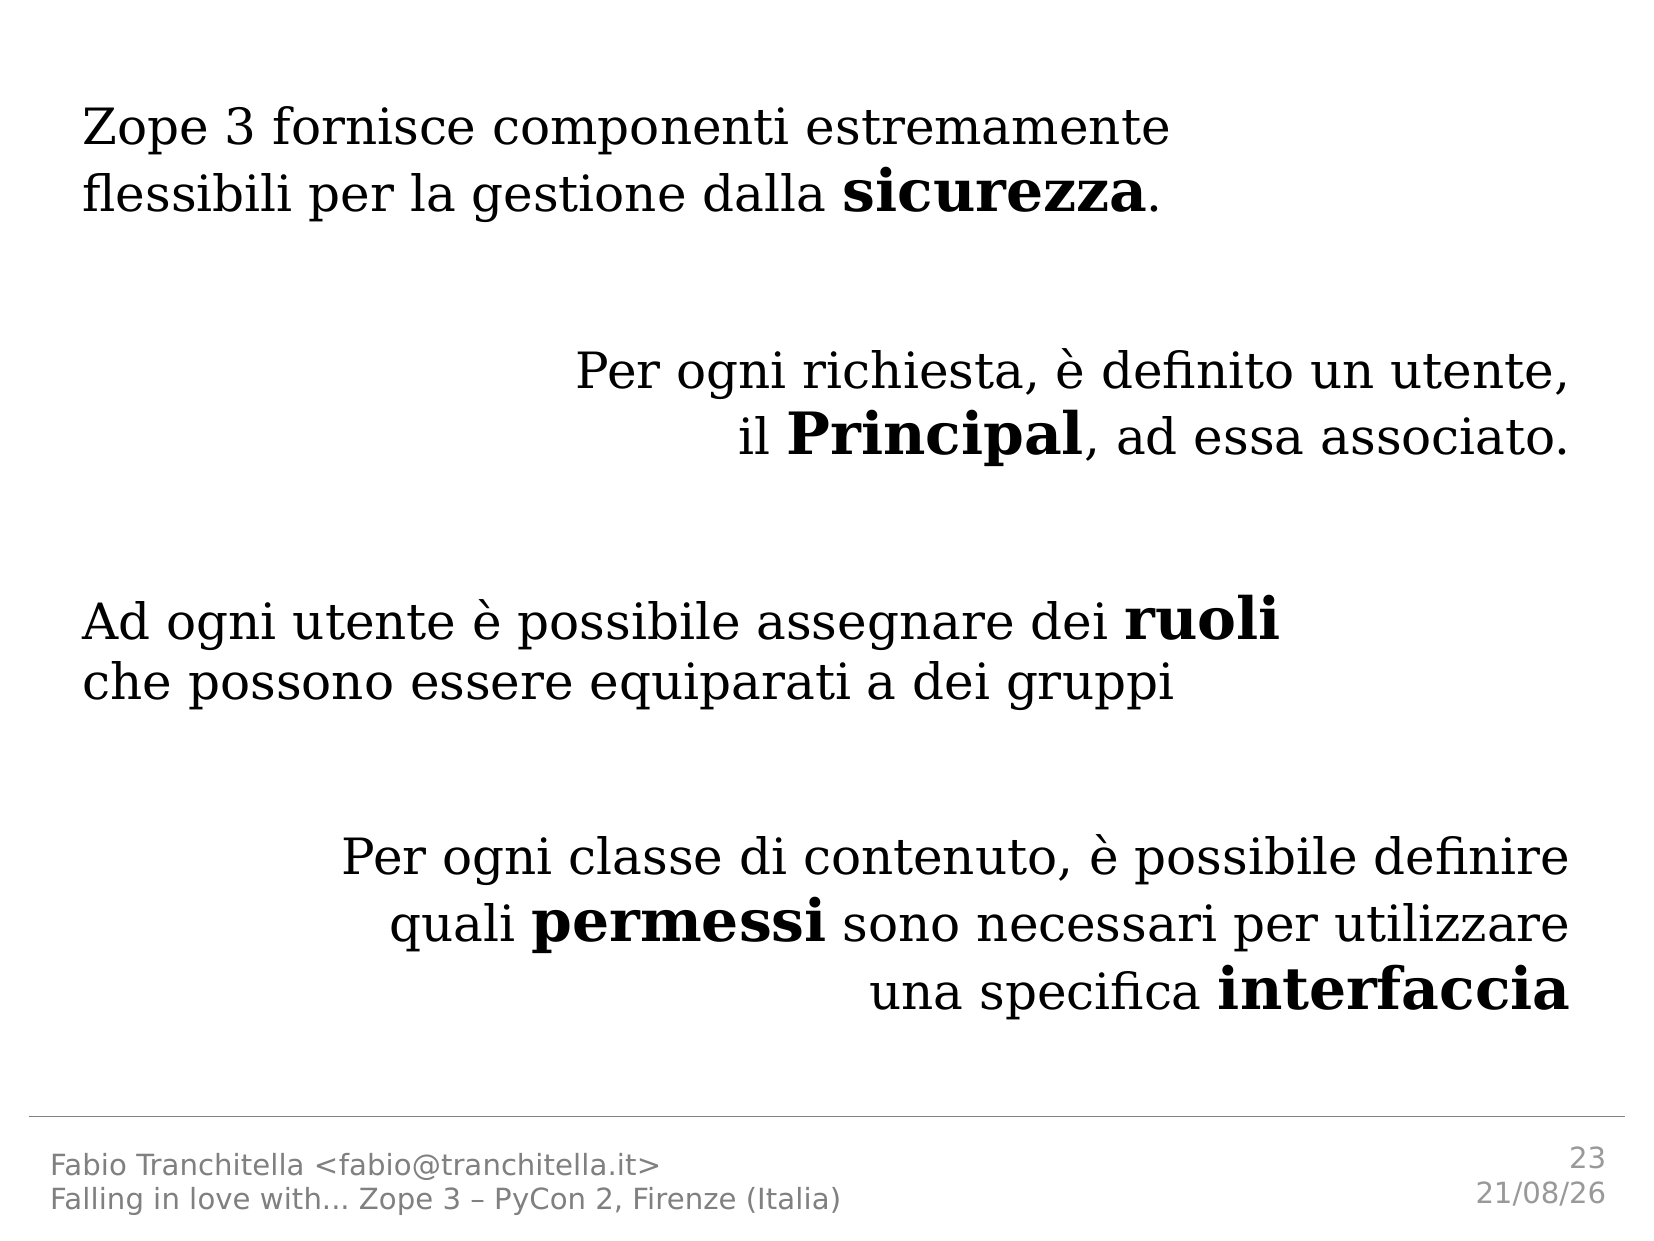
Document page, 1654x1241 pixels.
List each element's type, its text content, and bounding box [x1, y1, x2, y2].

subtitle Zope 3 fornisce componenti estremamente flessibili per la gestione dalla sicurezza. Per ogni richiesta, è definito un utente, il Principal, ad essa associato. Ad ogni utente è possibile assegnare dei ruoli che possono essere equiparati a dei gruppi Per ogni classe di contenuto, è possibile definire quali permessi sono necessari per utilizzare una specifica interfaccia [82, 59, 1571, 1063]
